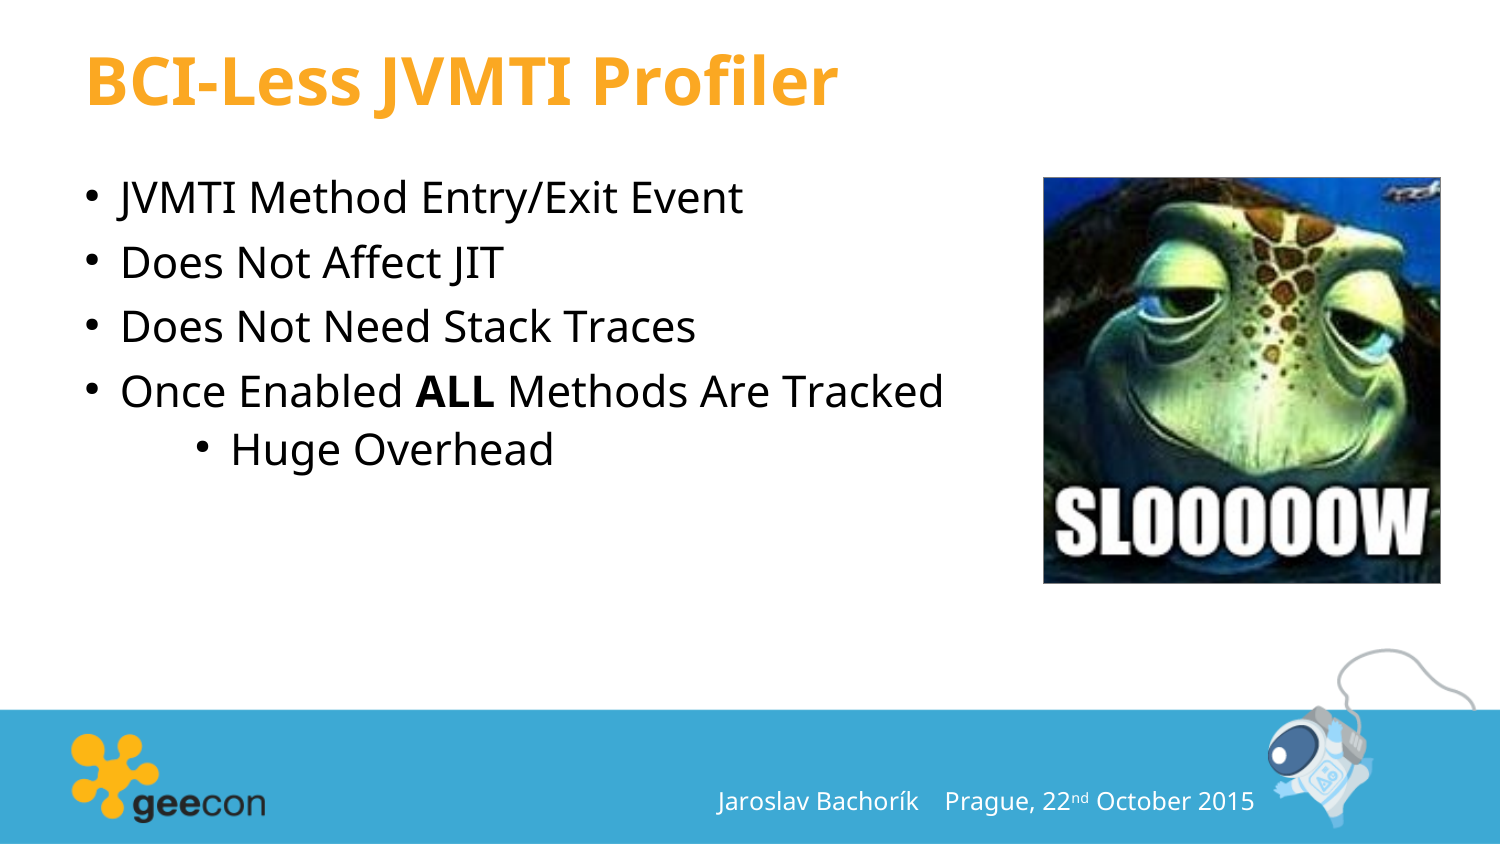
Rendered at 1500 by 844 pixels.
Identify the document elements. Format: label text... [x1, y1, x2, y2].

list JVMTI Method Entry/Exit Event Does Not Affect JIT Does Not Need Stack Traces Once Enabled ALL Methods Are Tracked Huge Overhead [75, 165, 1426, 623]
text_box Jaroslav Bachorík Prague, 22nd October 2015 [442, 778, 1270, 824]
picture [0, 0, 1500, 844]
title BCI-Less JVMTI Profiler [75, 33, 1426, 165]
